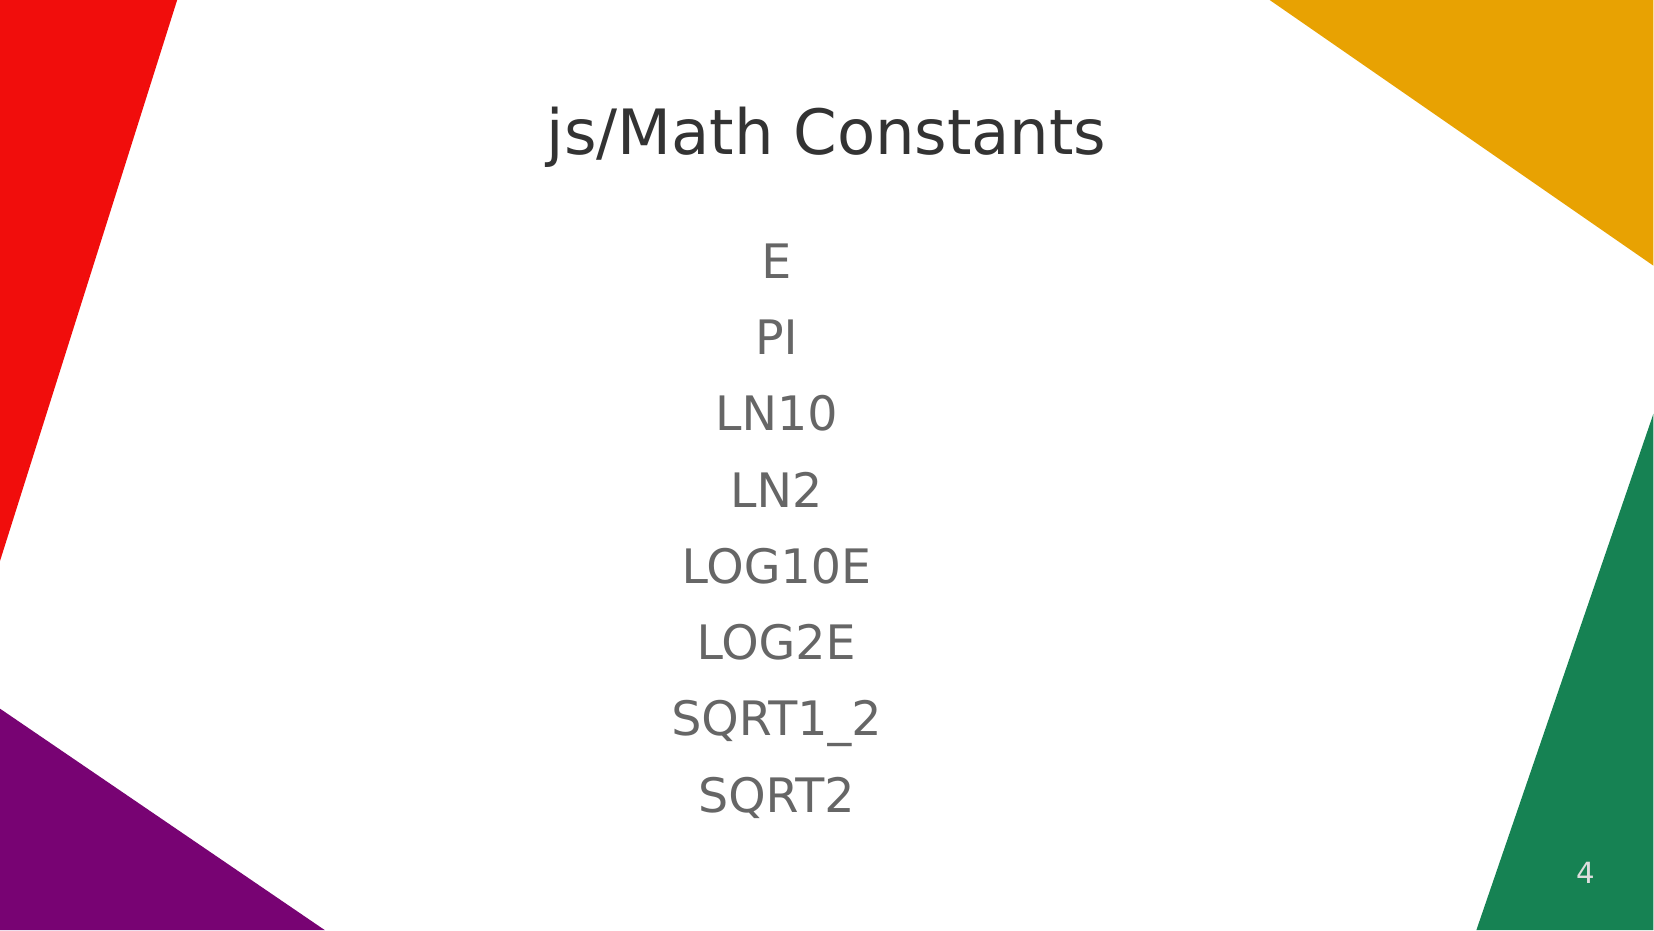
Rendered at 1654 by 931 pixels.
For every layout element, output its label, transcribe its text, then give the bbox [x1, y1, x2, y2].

title js/Math Constants [118, 59, 1536, 207]
list E PI LN10 LN2 LOG10E LOG2E SQRT1_2 SQRT2 [277, 234, 1276, 826]
